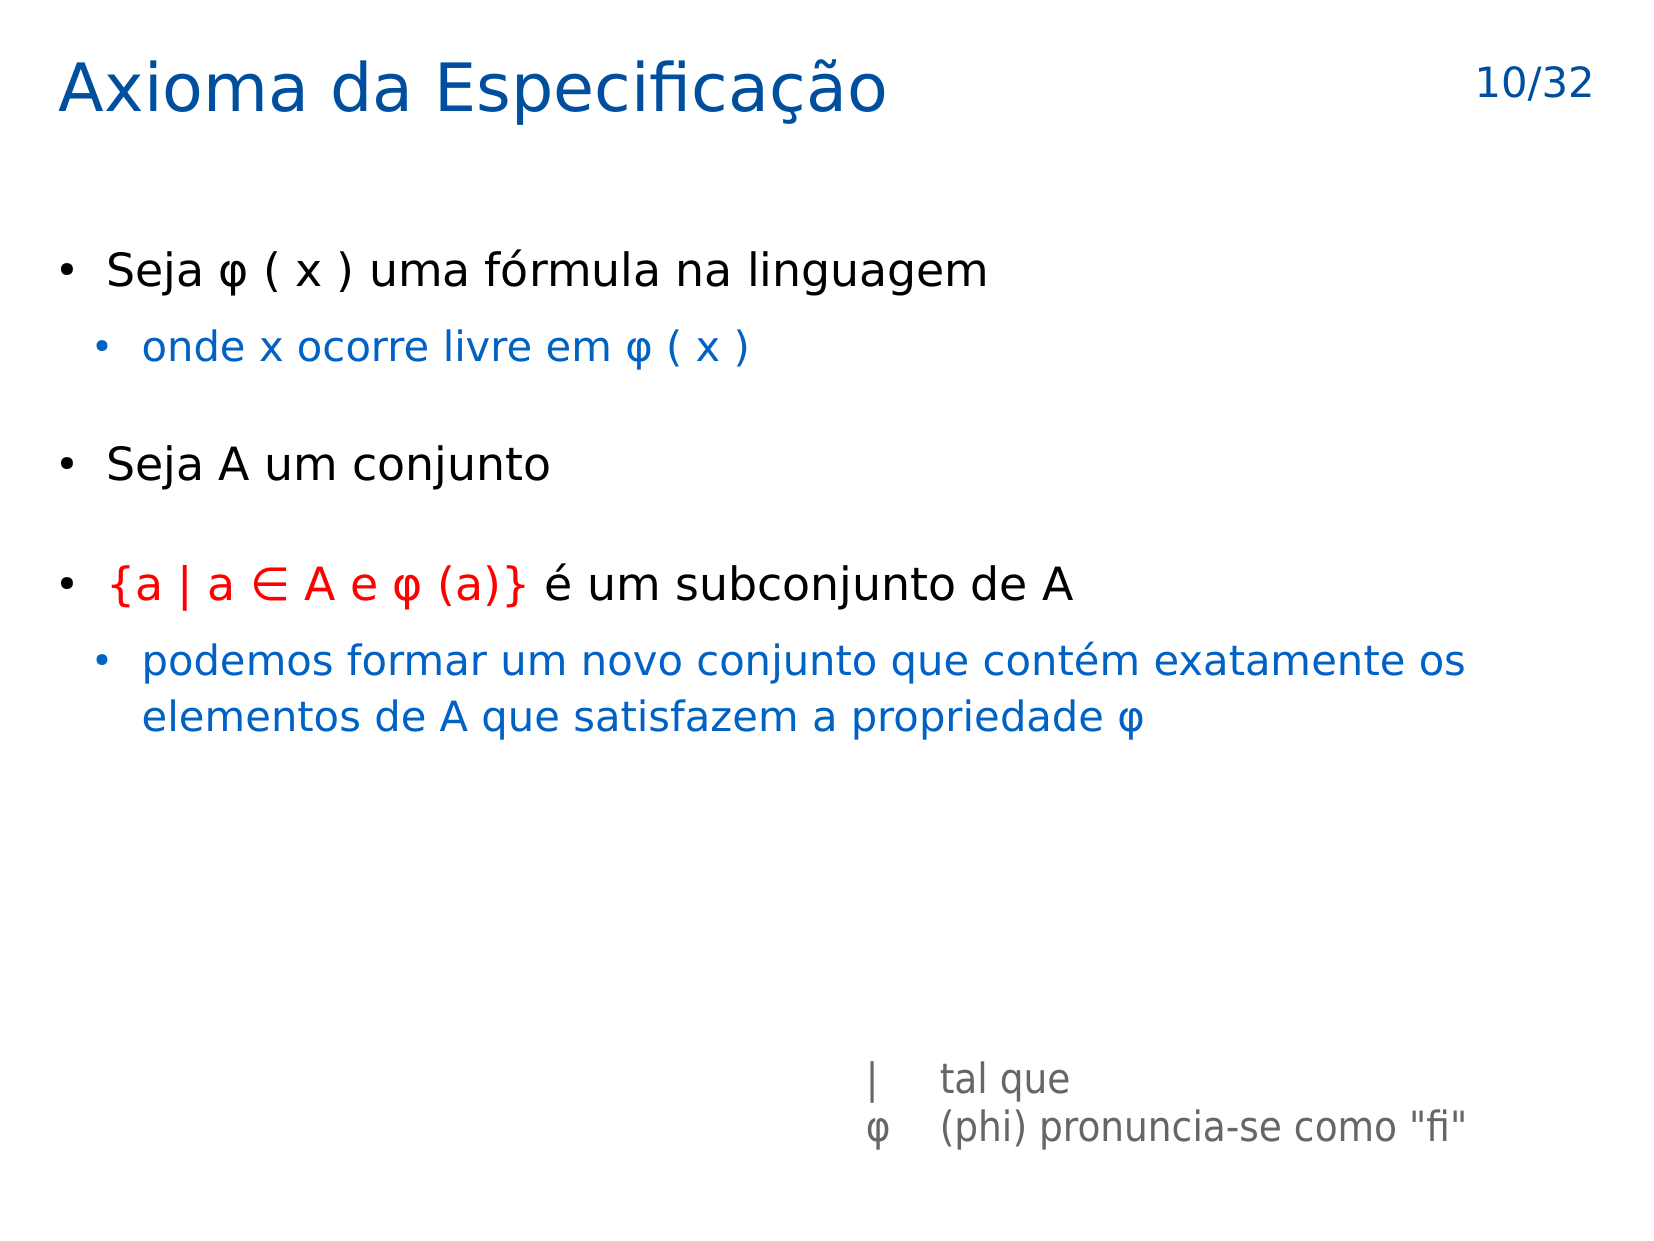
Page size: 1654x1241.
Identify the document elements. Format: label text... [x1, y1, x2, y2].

title Axioma da Especificação [59, 29, 1625, 148]
text_box | tal que φ (phi) pronuncia-se como "fi" [851, 1047, 1522, 1241]
list Seja φ ( x ) uma fórmula na linguagem onde x ocorre livre em φ ( x ) Seja A um conjunto {a | a ∈ A e φ (a)} é um subconjunto de A podemos formar um novo conjunto que contém exatamente os elementos de A que satisfazem a propriedade φ [59, 236, 1595, 1211]
